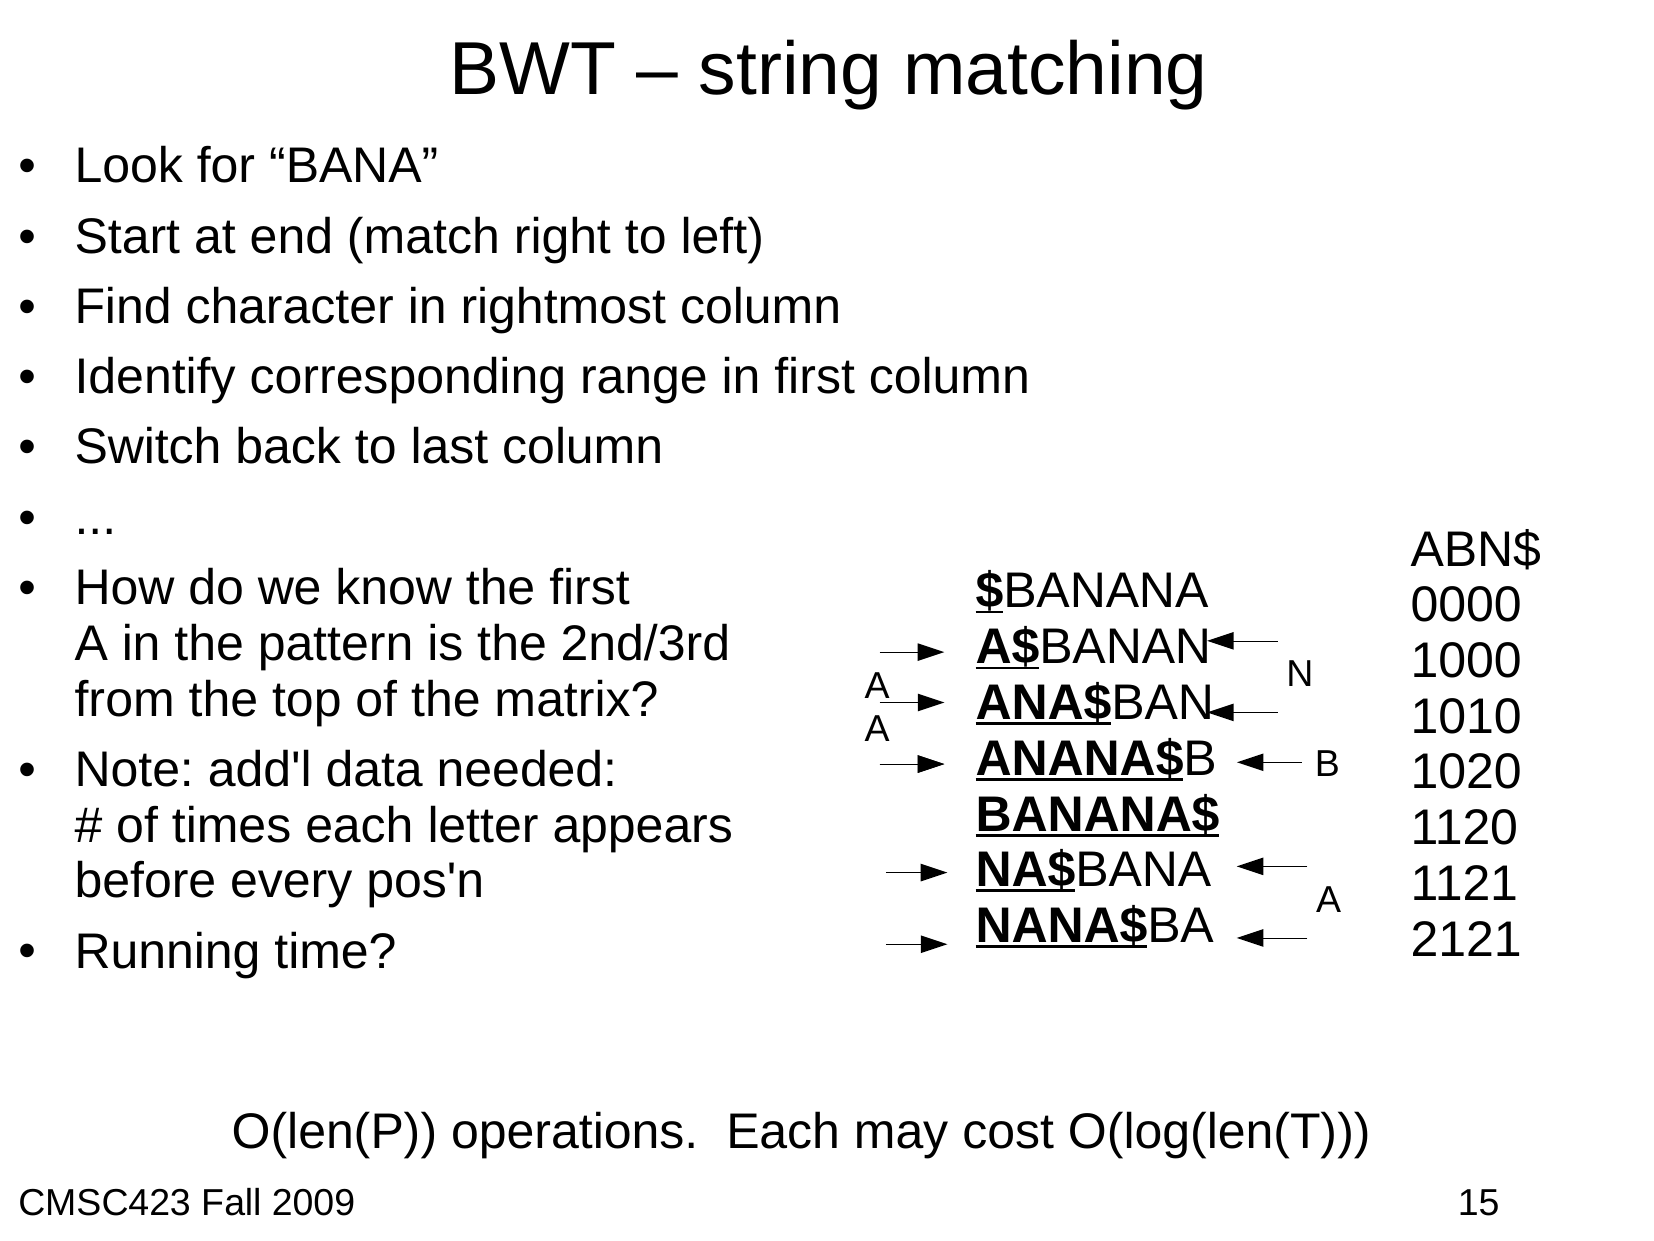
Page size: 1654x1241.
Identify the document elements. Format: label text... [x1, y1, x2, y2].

text_box O(len(P)) operations. Each may cost O(log(len(T))) [216, 1096, 1507, 1179]
text_box A [849, 700, 911, 767]
title BWT – string matching [21, 10, 1637, 127]
list Look for “BANA” Start at end (match right to left) Find character in rightmost column Identify corresponding range in first column Switch back to last column ... How do we know the first A in the pattern is the 2nd/3rd from the top of the matrix? Note: add'l data needed: # of times each letter appears before every pos'n Running time? [18, 137, 1637, 1182]
text_box A [849, 657, 911, 700]
text_box $BANANA A$BANAN ANA$BAN ANANA$B BANANA$ NA$BANA NANA$BA [960, 555, 1235, 961]
text_box ABN$ 0000 1000 1010 1020 1120 1121 2121 [1395, 513, 1592, 1059]
text_box N [1271, 645, 1335, 712]
text_box A [1301, 870, 1362, 937]
text_box B [1300, 735, 1361, 805]
